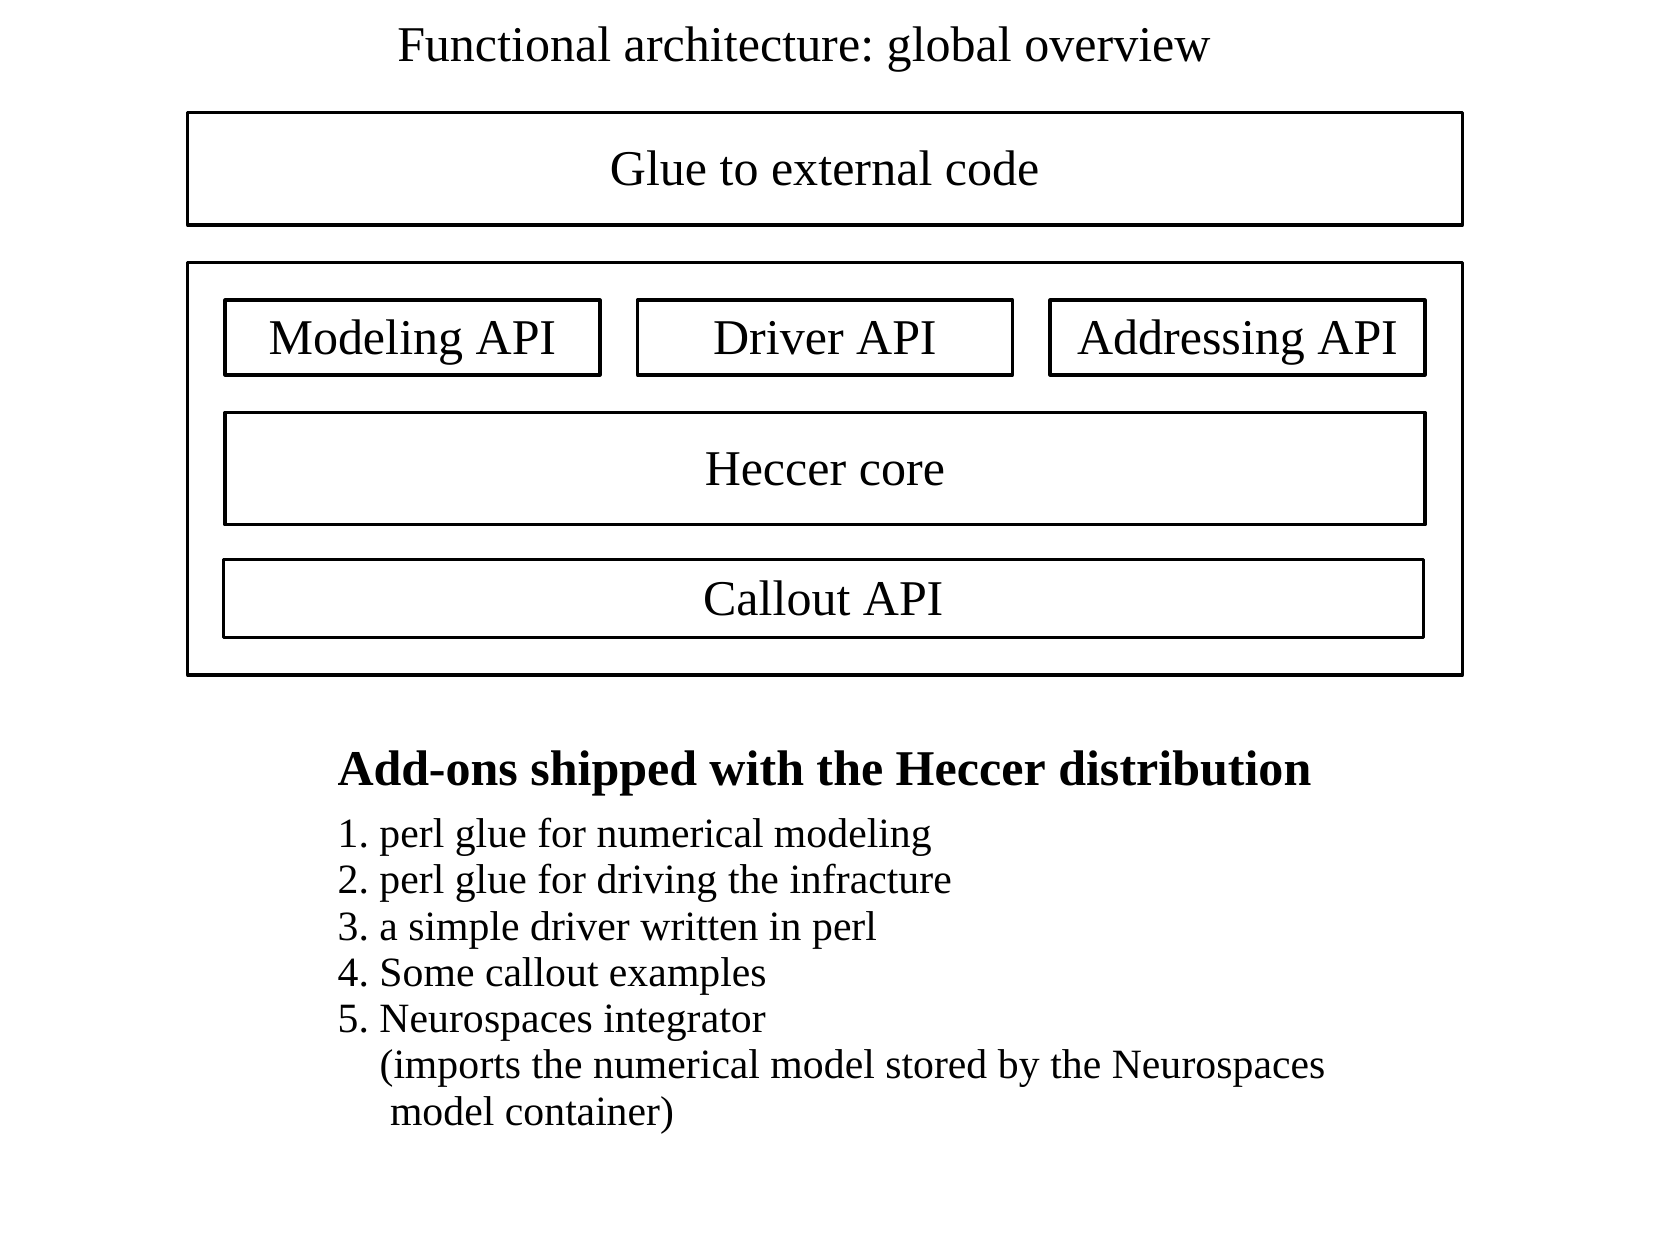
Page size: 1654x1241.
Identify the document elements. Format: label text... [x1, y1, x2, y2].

text_box Glue to external code [187, 112, 1463, 226]
text_box Add-ons shipped with the Heccer distribution 1. perl glue for numerical modeling 2. perl glue for driving the infracture 3. a simple driver written in perl 4. Some callout examples 5. Neurospaces integrator (imports the numerical model stored by the Neurospaces model container) [337, 741, 1327, 1176]
text_box Modeling API [225, 300, 601, 376]
text_box Addressing API [1050, 300, 1426, 376]
text_box Heccer core [225, 412, 1426, 525]
text_box Callout API [223, 559, 1424, 638]
text_box Functional architecture: global overview [397, 14, 1212, 76]
text_box Driver API [637, 300, 1013, 376]
